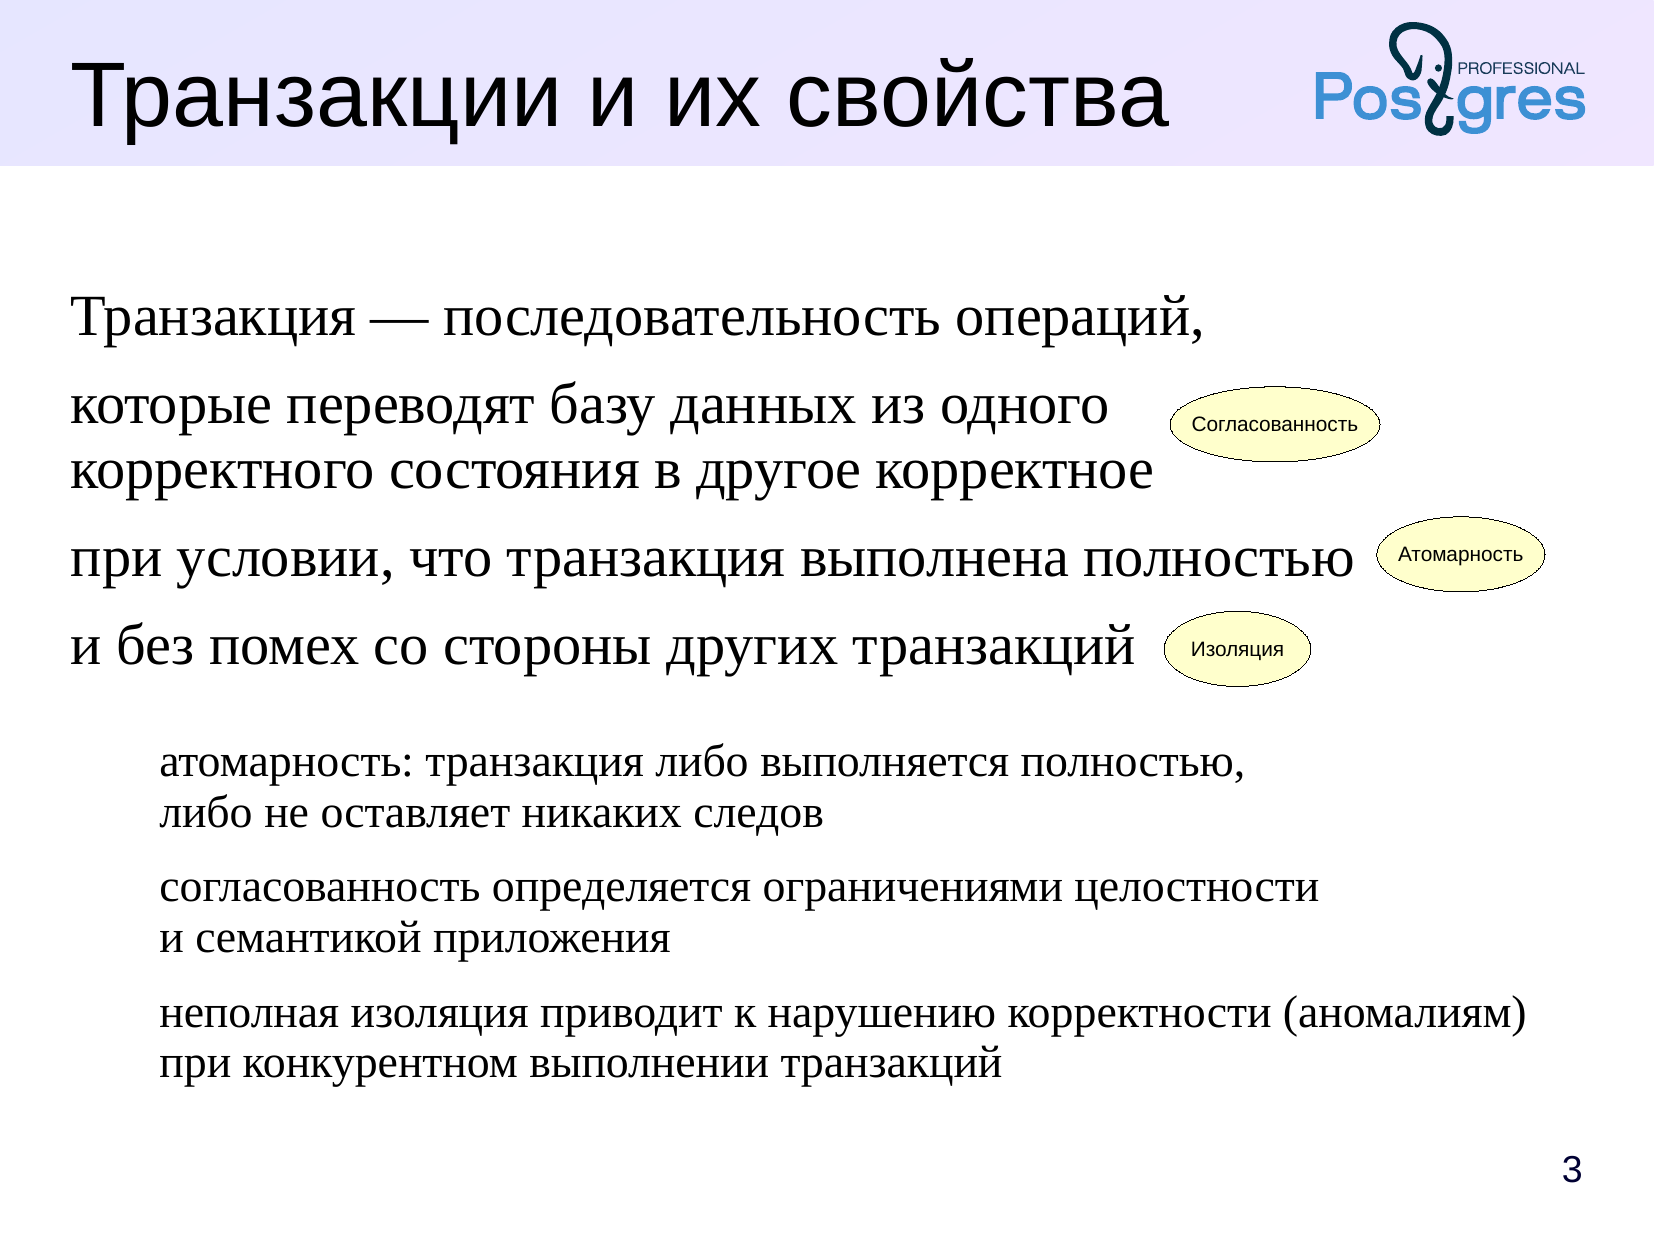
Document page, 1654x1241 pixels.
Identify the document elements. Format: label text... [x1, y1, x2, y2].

text_box Согласованность [1170, 386, 1381, 462]
text_box Изоляция [1164, 611, 1311, 687]
text_box Атомарность [1376, 516, 1546, 592]
list Транзакция — последовательность операций, которые переводят базу данных из одного корректного состояния в другое корректное при условии, что транзакция выполнена полностью и без помех со стороны других транзакций атомарность: транзакция либо выполняется полностью, либо не оставляет никаких следов согласованность определяется ограничениями целостности и семантикой приложения неполная изоляция приводит к нарушению корректности (аномалиям) при конкурентном выполнении транзакций [70, 283, 1583, 1141]
title Транзакции и их свойства [70, 43, 1241, 147]
